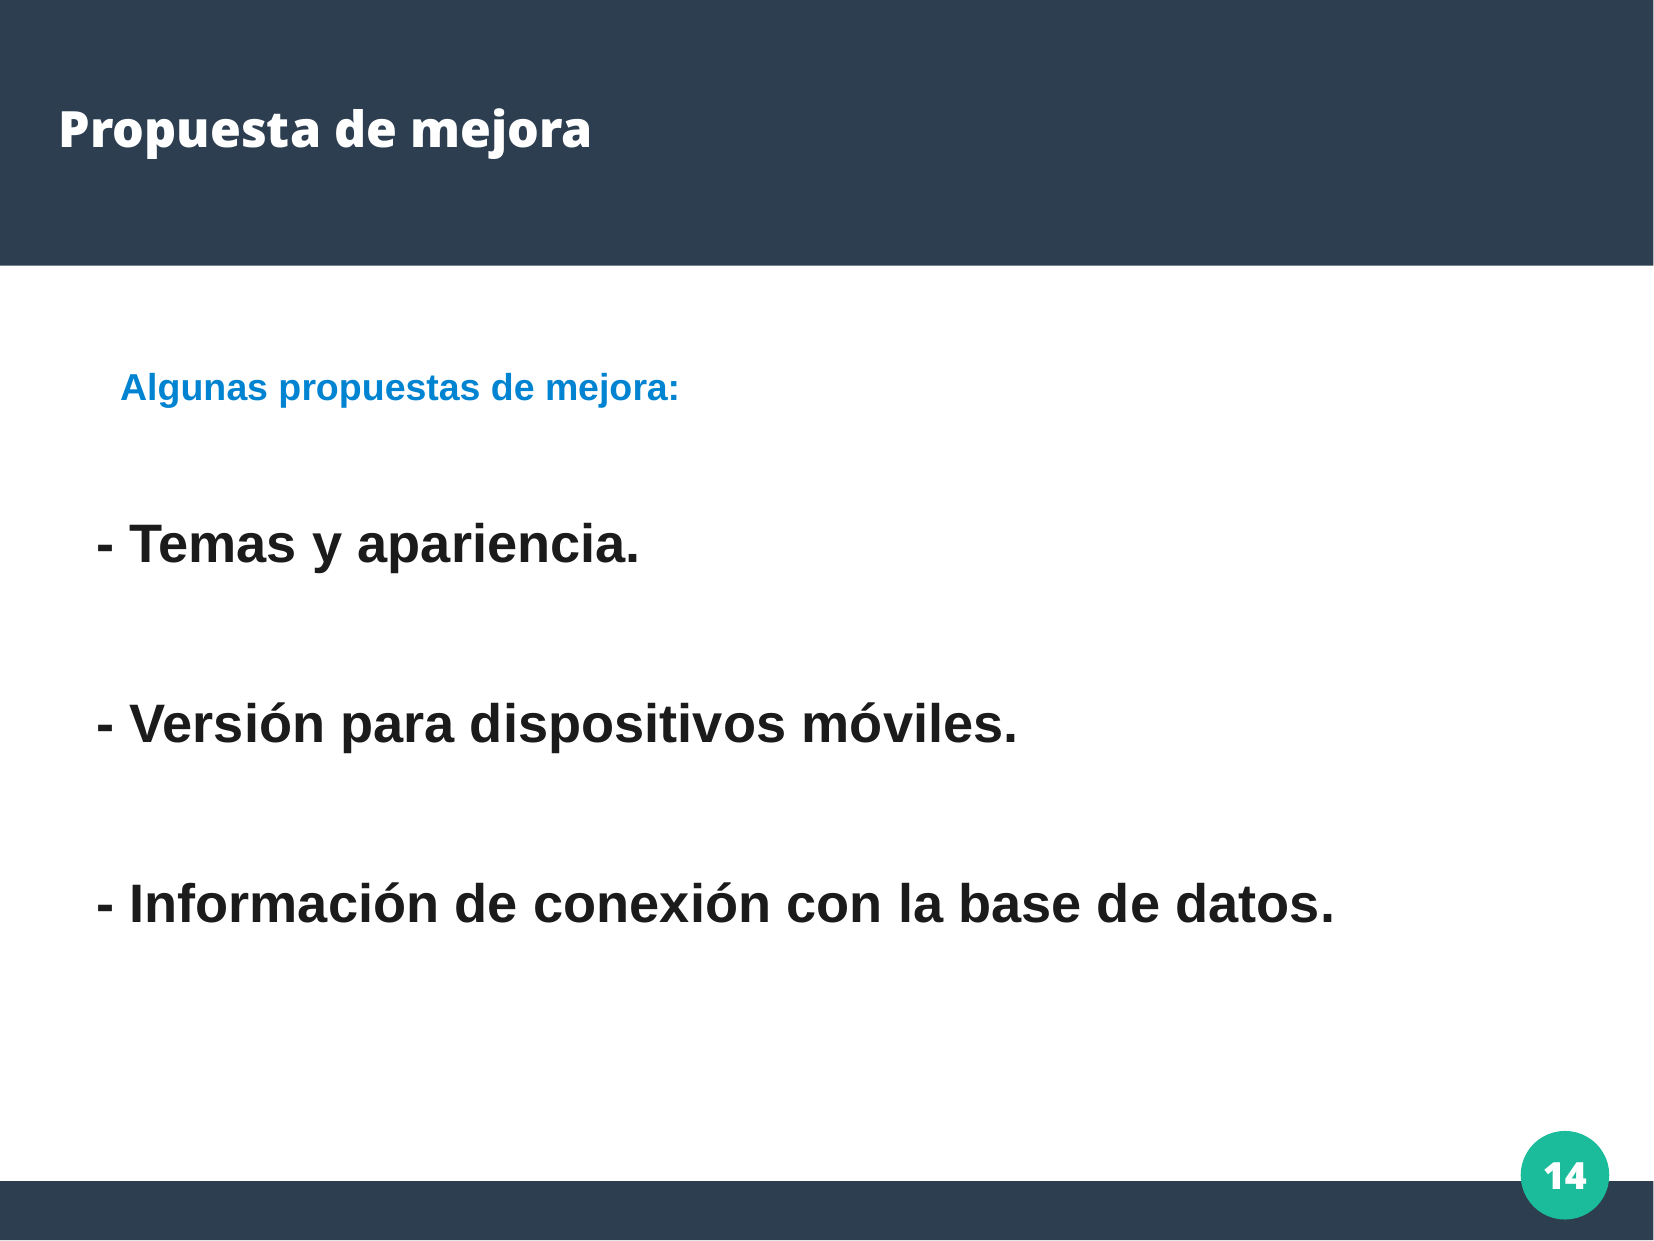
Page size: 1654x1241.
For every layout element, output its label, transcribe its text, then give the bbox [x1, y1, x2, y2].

title Propuesta de mejora [59, 49, 1595, 207]
list - Temas y apariencia. - Versión para dispositivos móviles. - Información de conexión con la base de datos. [59, 513, 1595, 1004]
list Algunas propuestas de mejora: [82, 366, 1619, 473]
